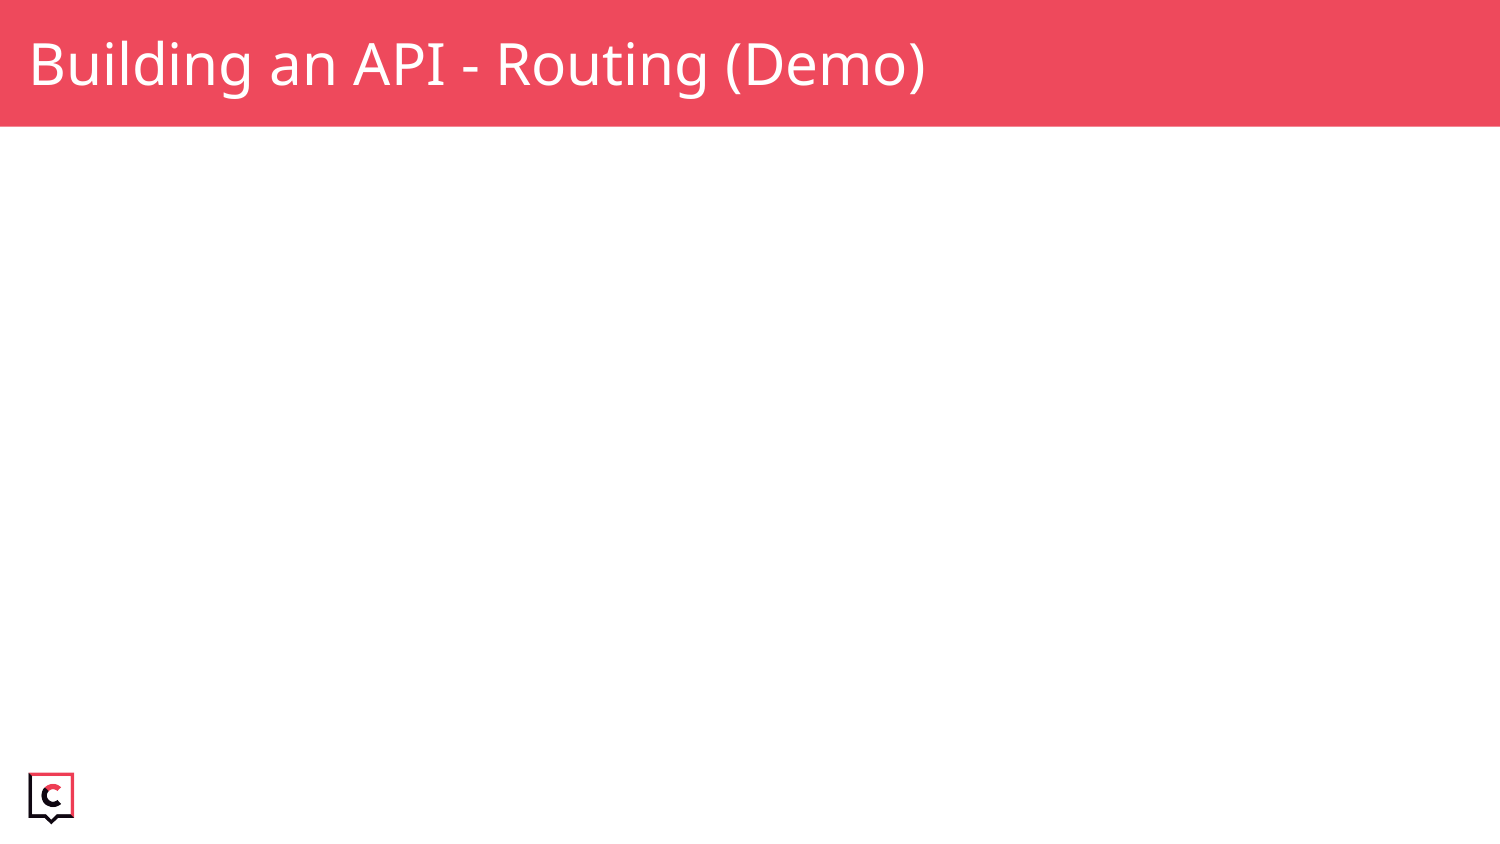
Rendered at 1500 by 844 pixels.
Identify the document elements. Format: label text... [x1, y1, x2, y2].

title Building an API - Routing (Demo) [13, 12, 1412, 107]
picture [19, 764, 82, 830]
